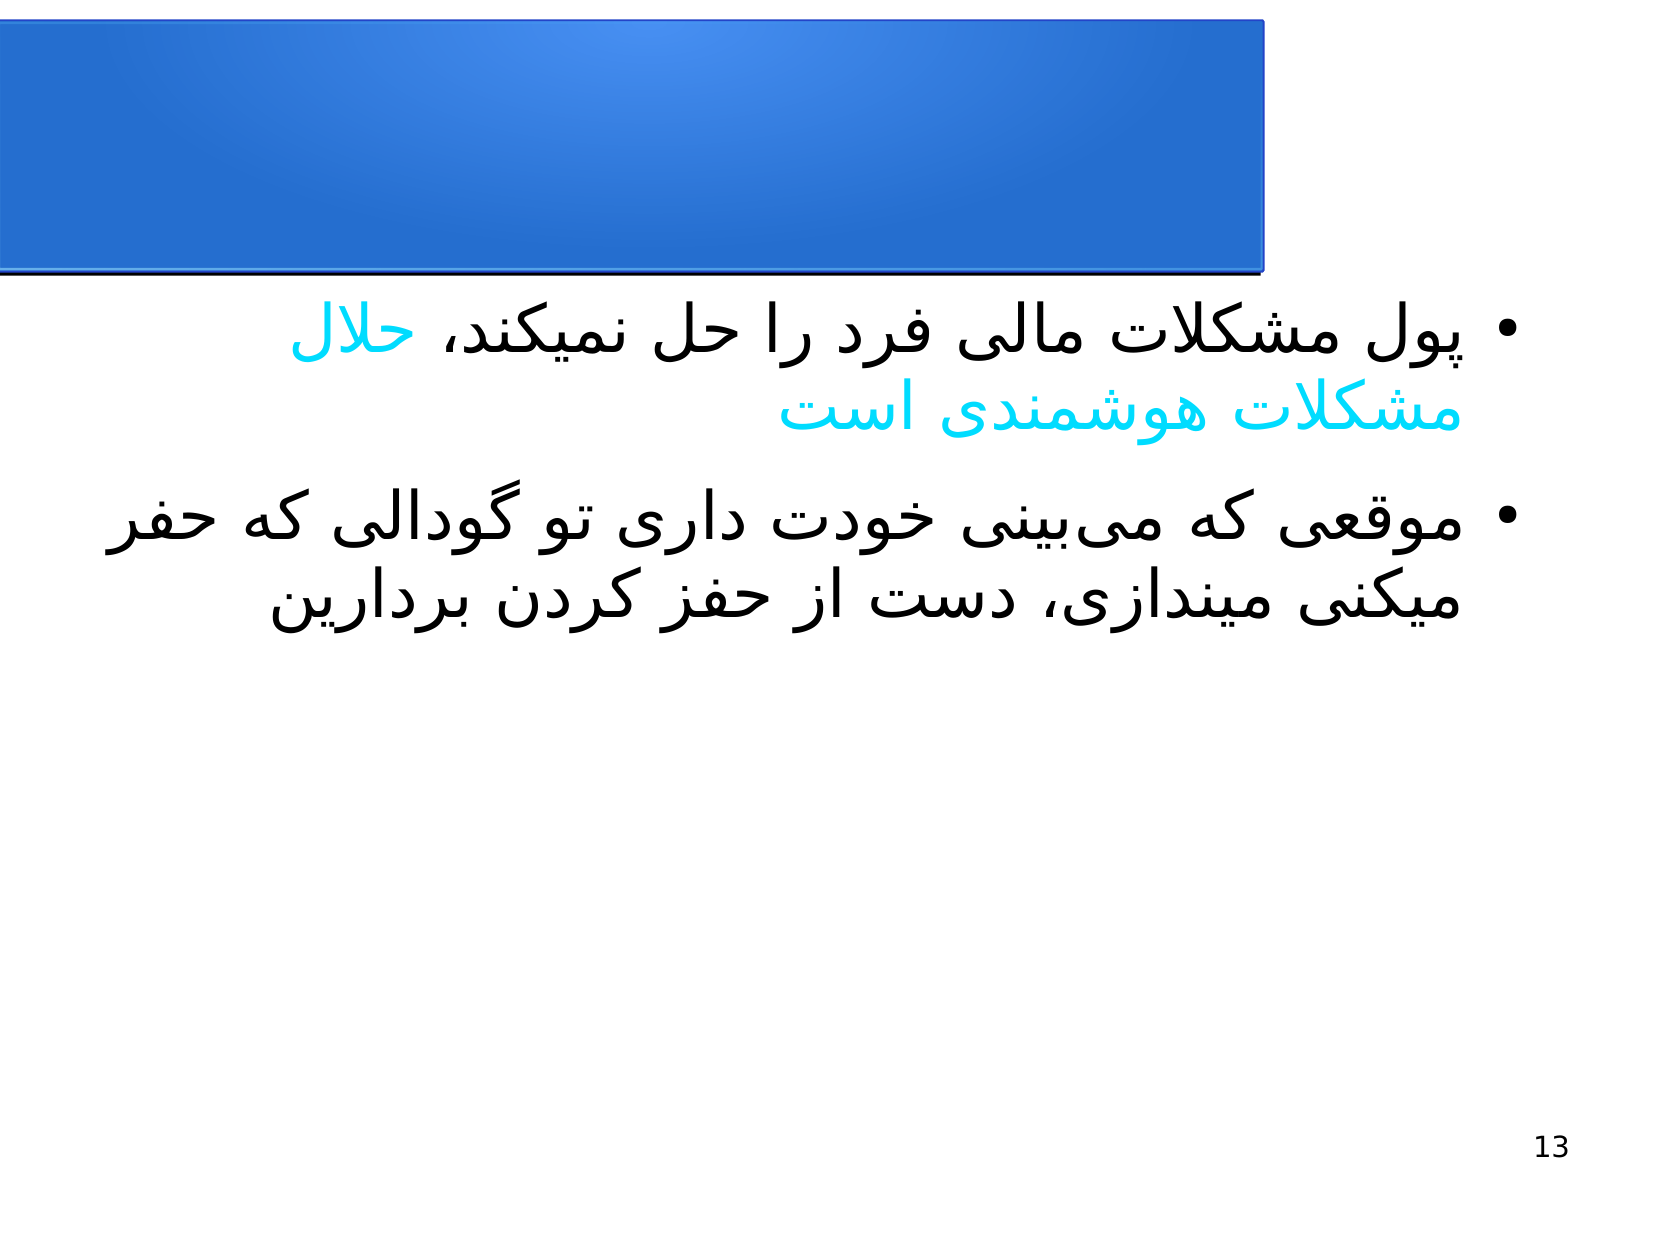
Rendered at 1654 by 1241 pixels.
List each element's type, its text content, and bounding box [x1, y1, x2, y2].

list پول مشکلات مالی فرد را حل نمیکند، حلال مشکلات هوشمندی است موقعی که می‌بینی خودت داری تو گودالی که حفر میکنی میندازی، دست از حفز کردن بردارین [82, 290, 1538, 1010]
